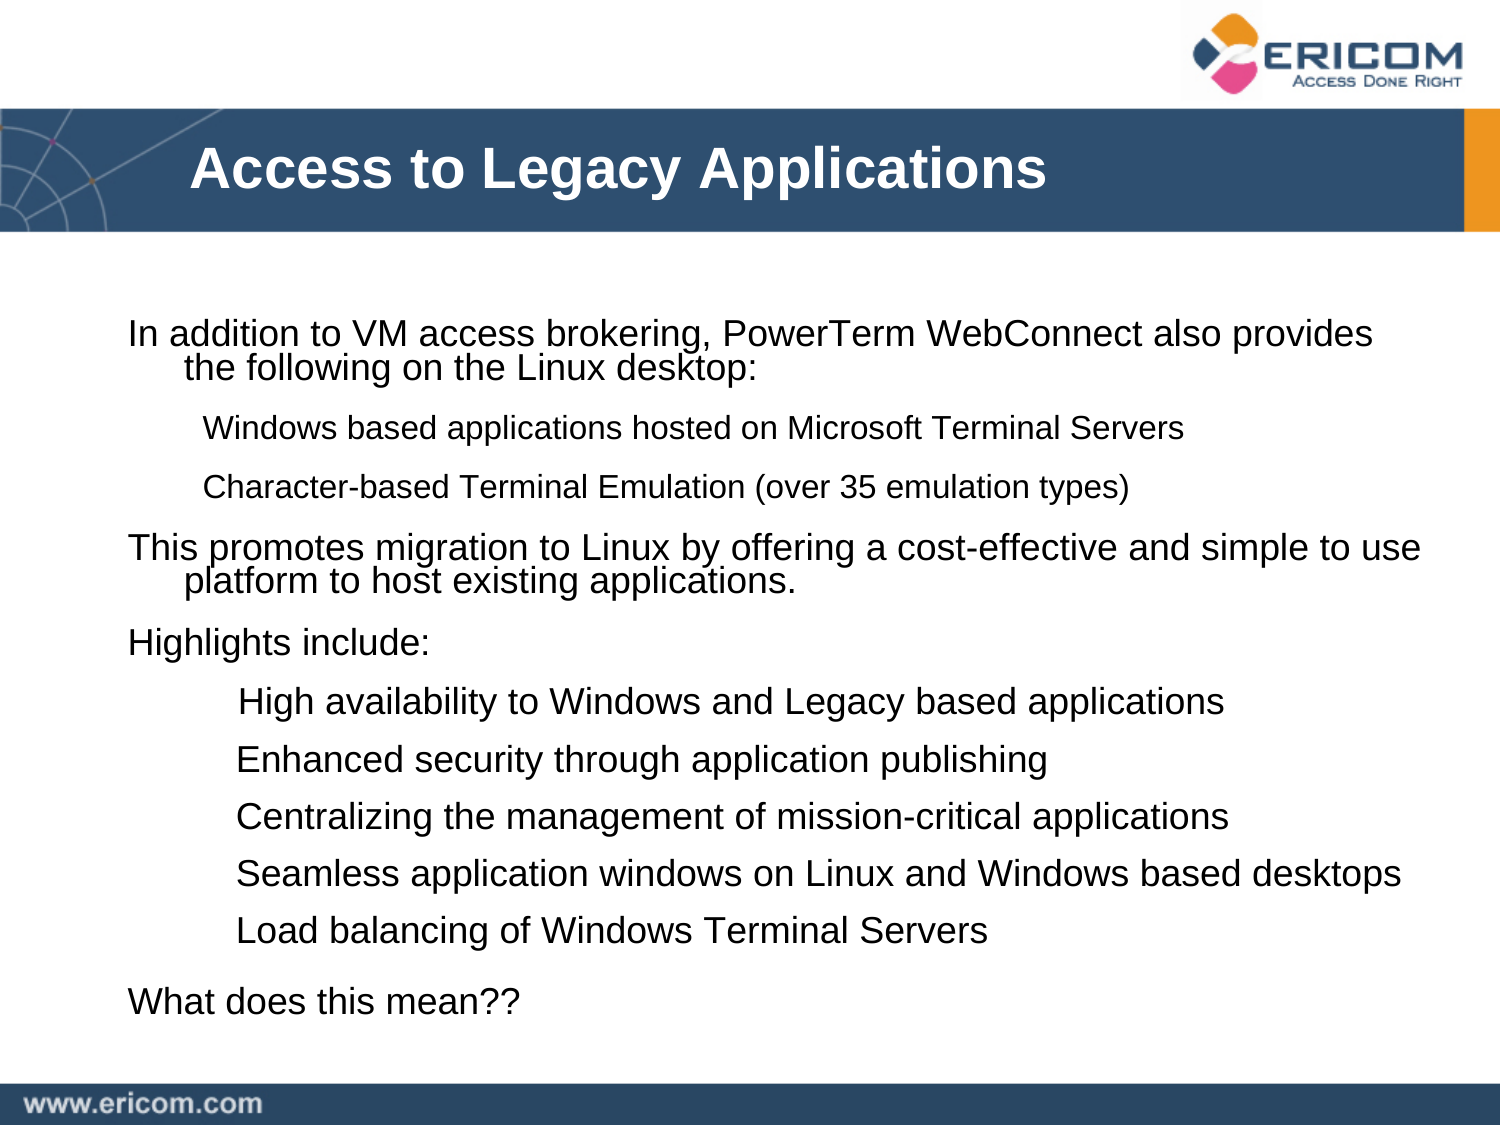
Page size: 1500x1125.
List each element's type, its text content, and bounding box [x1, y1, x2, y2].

picture [0, 0, 1500, 1125]
list In addition to VM access brokering, PowerTerm WebConnect also provides the following on the Linux desktop: Windows based applications hosted on Microsoft Terminal Servers Character-based Terminal Emulation (over 35 emulation types) This promotes migration to Linux by offering a cost-effective and simple to use platform to host existing applications. Highlights include: High availability to Windows and Legacy based applications Enhanced security through application publishing Centralizing the management of mission-critical applications Seamless application windows on Linux and Windows based desktops Load balancing of Windows Terminal Servers What does this mean?? [112, 312, 1438, 1039]
title Access to Legacy Applications [174, 74, 1438, 263]
